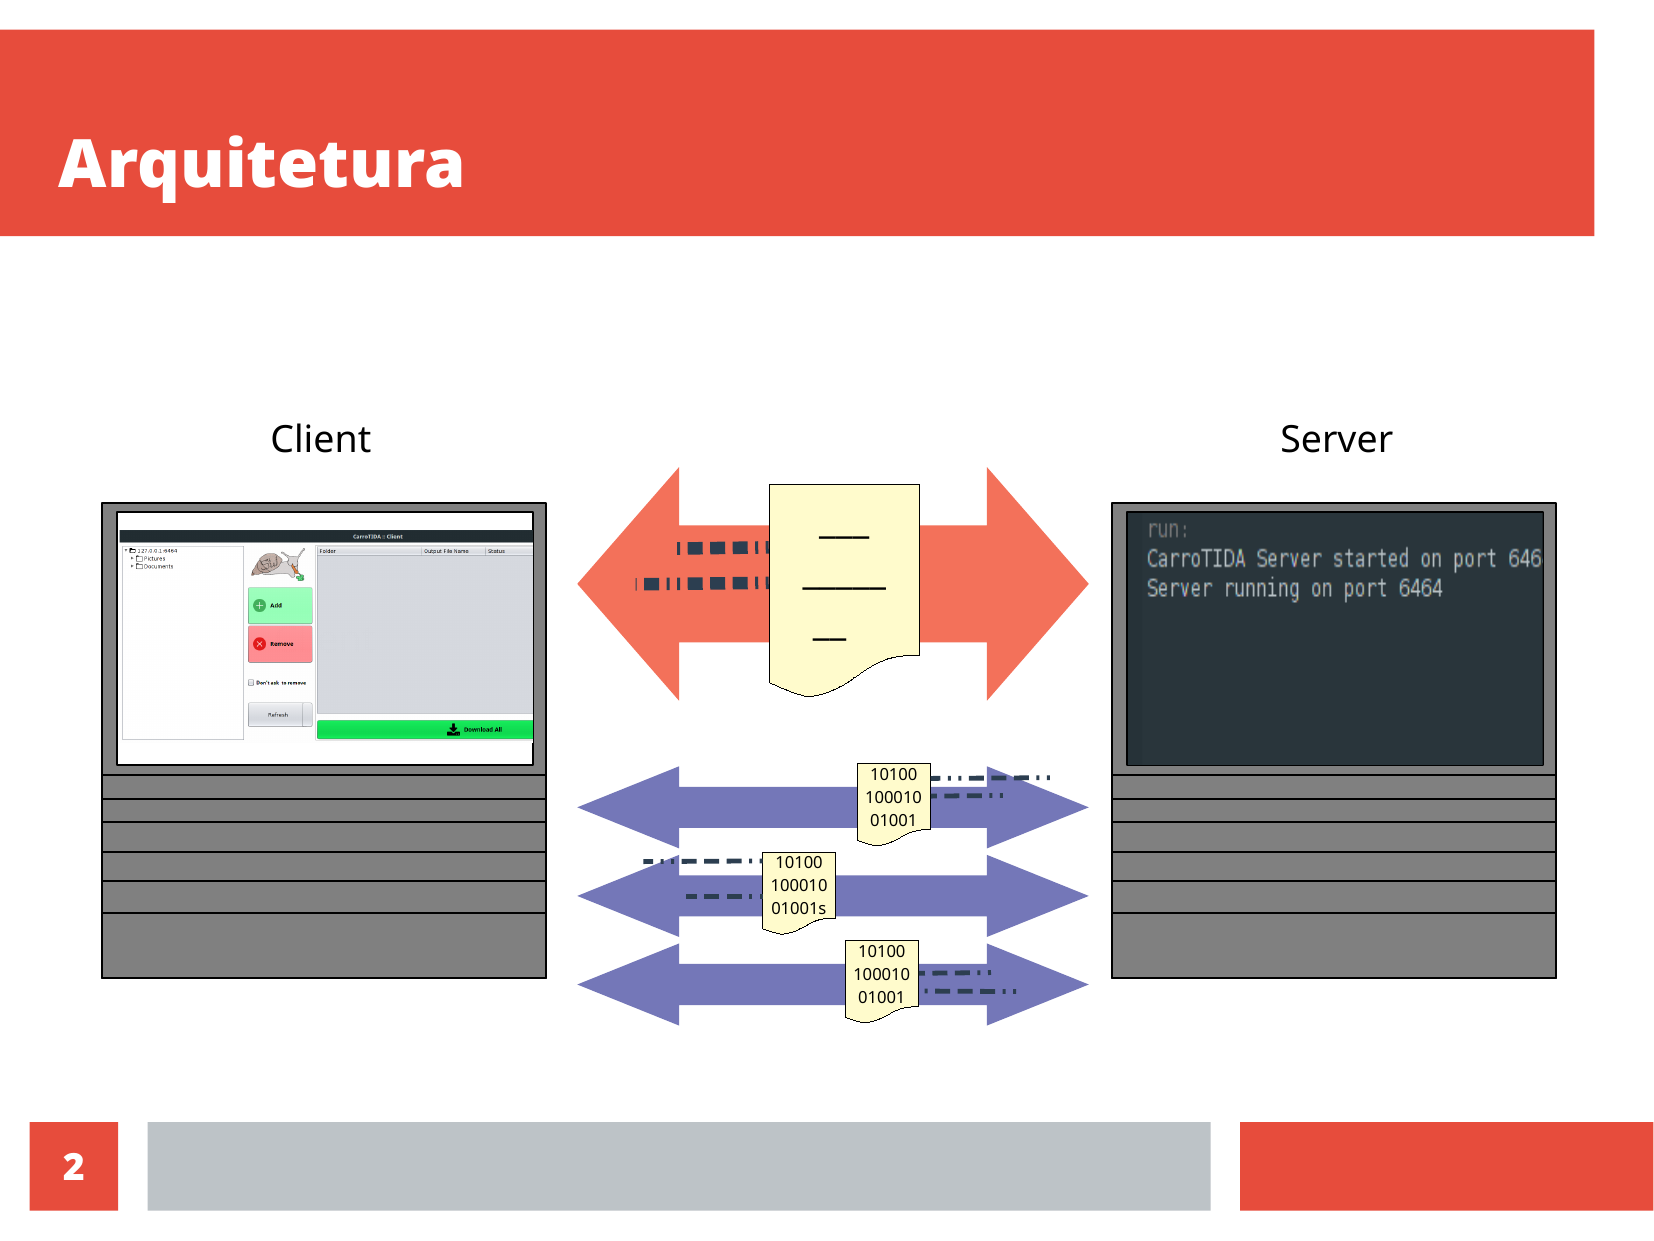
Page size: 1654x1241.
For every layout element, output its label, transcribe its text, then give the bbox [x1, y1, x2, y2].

text_box [577, 854, 762, 937]
text_box [919, 943, 1089, 1026]
text_box [836, 854, 1089, 937]
picture [119, 530, 533, 743]
text_box [577, 467, 769, 701]
text_box ___ _____ __ [769, 484, 920, 697]
text_box 10100 100010 01001 [845, 940, 919, 1023]
text_box Client [102, 404, 540, 467]
text_box 10100 100010 01001 [857, 763, 931, 846]
picture [1128, 513, 1543, 765]
text_box [1111, 503, 1556, 979]
text_box Server [1118, 404, 1556, 467]
text_box [920, 467, 1089, 701]
text_box [101, 503, 547, 979]
text_box Client [116, 511, 533, 765]
text_box [577, 943, 845, 1026]
text_box [577, 766, 857, 849]
title Arquitetura [59, 59, 1595, 207]
text_box [931, 766, 1089, 849]
text_box 10100 100010 01001s [762, 852, 836, 935]
